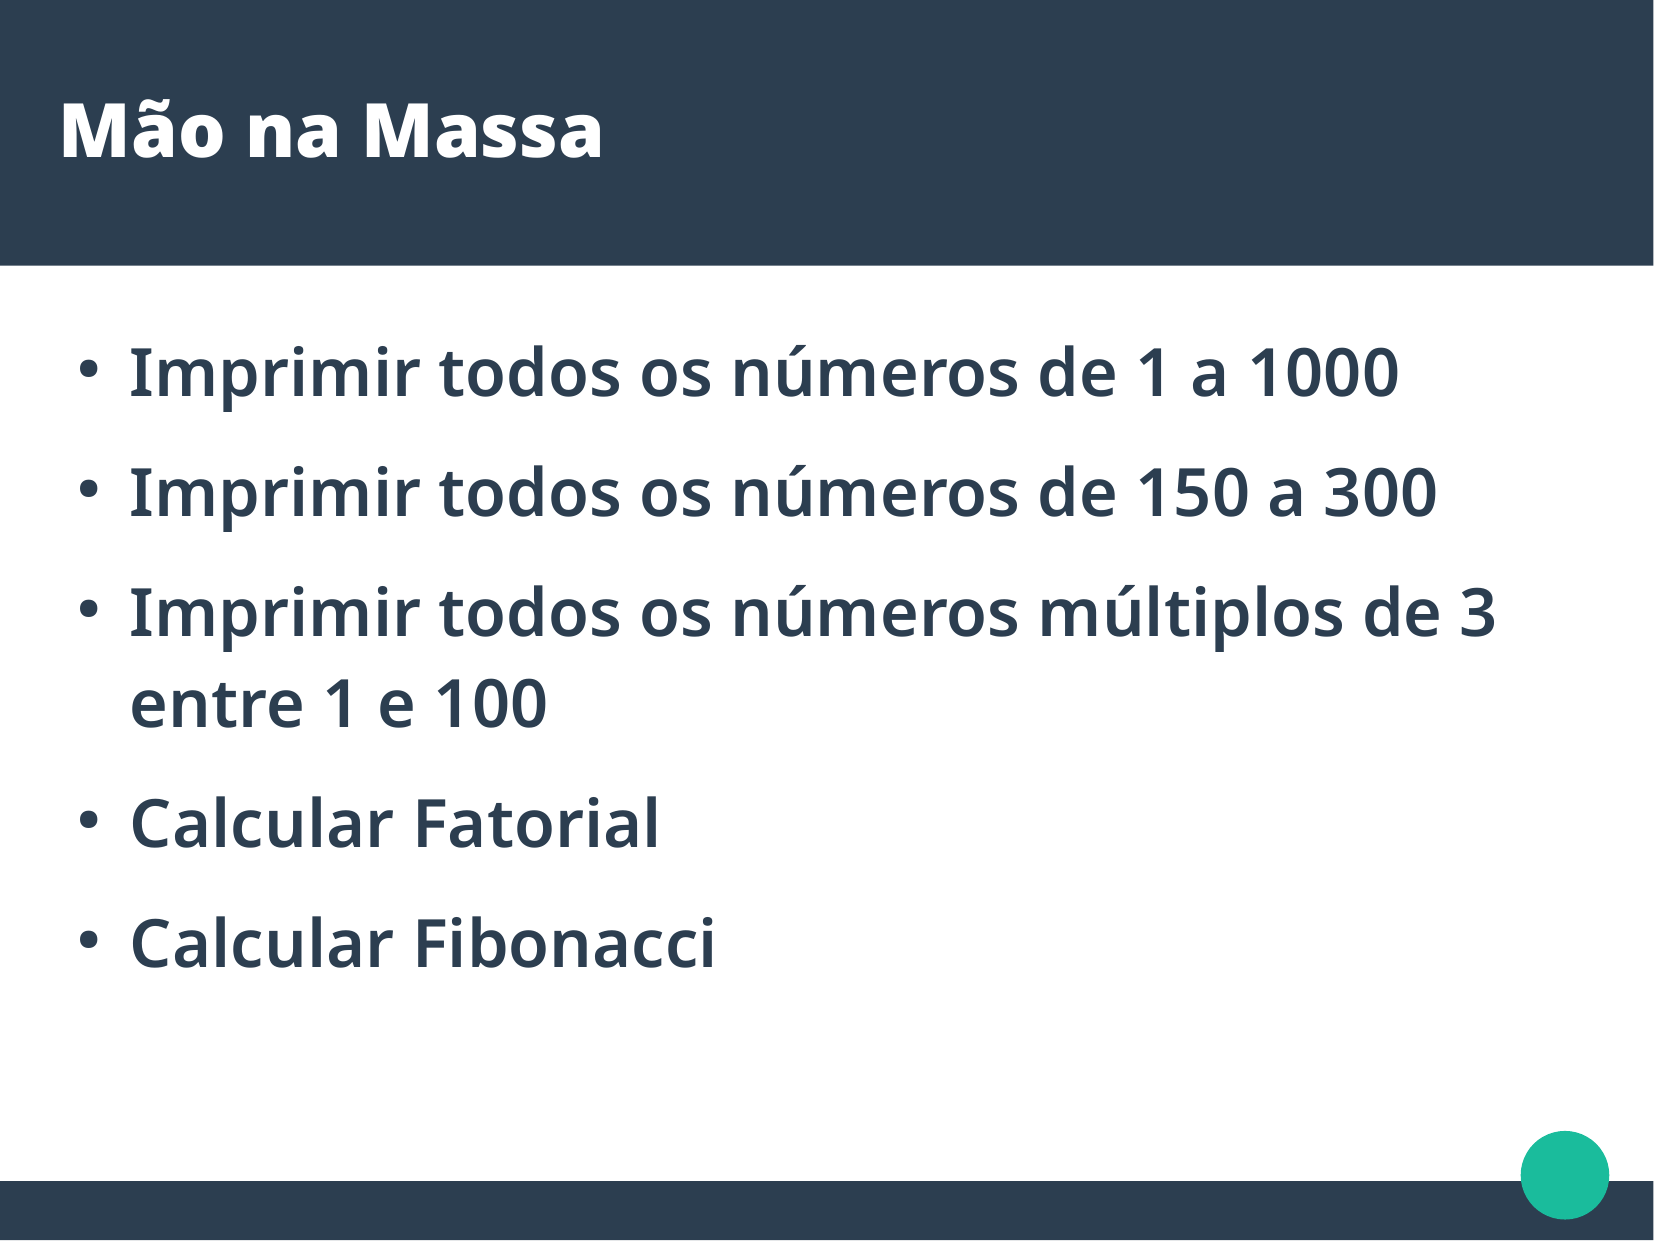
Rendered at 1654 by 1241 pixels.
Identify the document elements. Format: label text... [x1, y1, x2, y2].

list Imprimir todos os números de 1 a 1000 Imprimir todos os números de 150 a 300 Imprimir todos os números múltiplos de 3 entre 1 e 100 Calcular Fatorial Calcular Fibonacci [59, 324, 1595, 1152]
title Mão na Massa [59, 49, 1595, 207]
